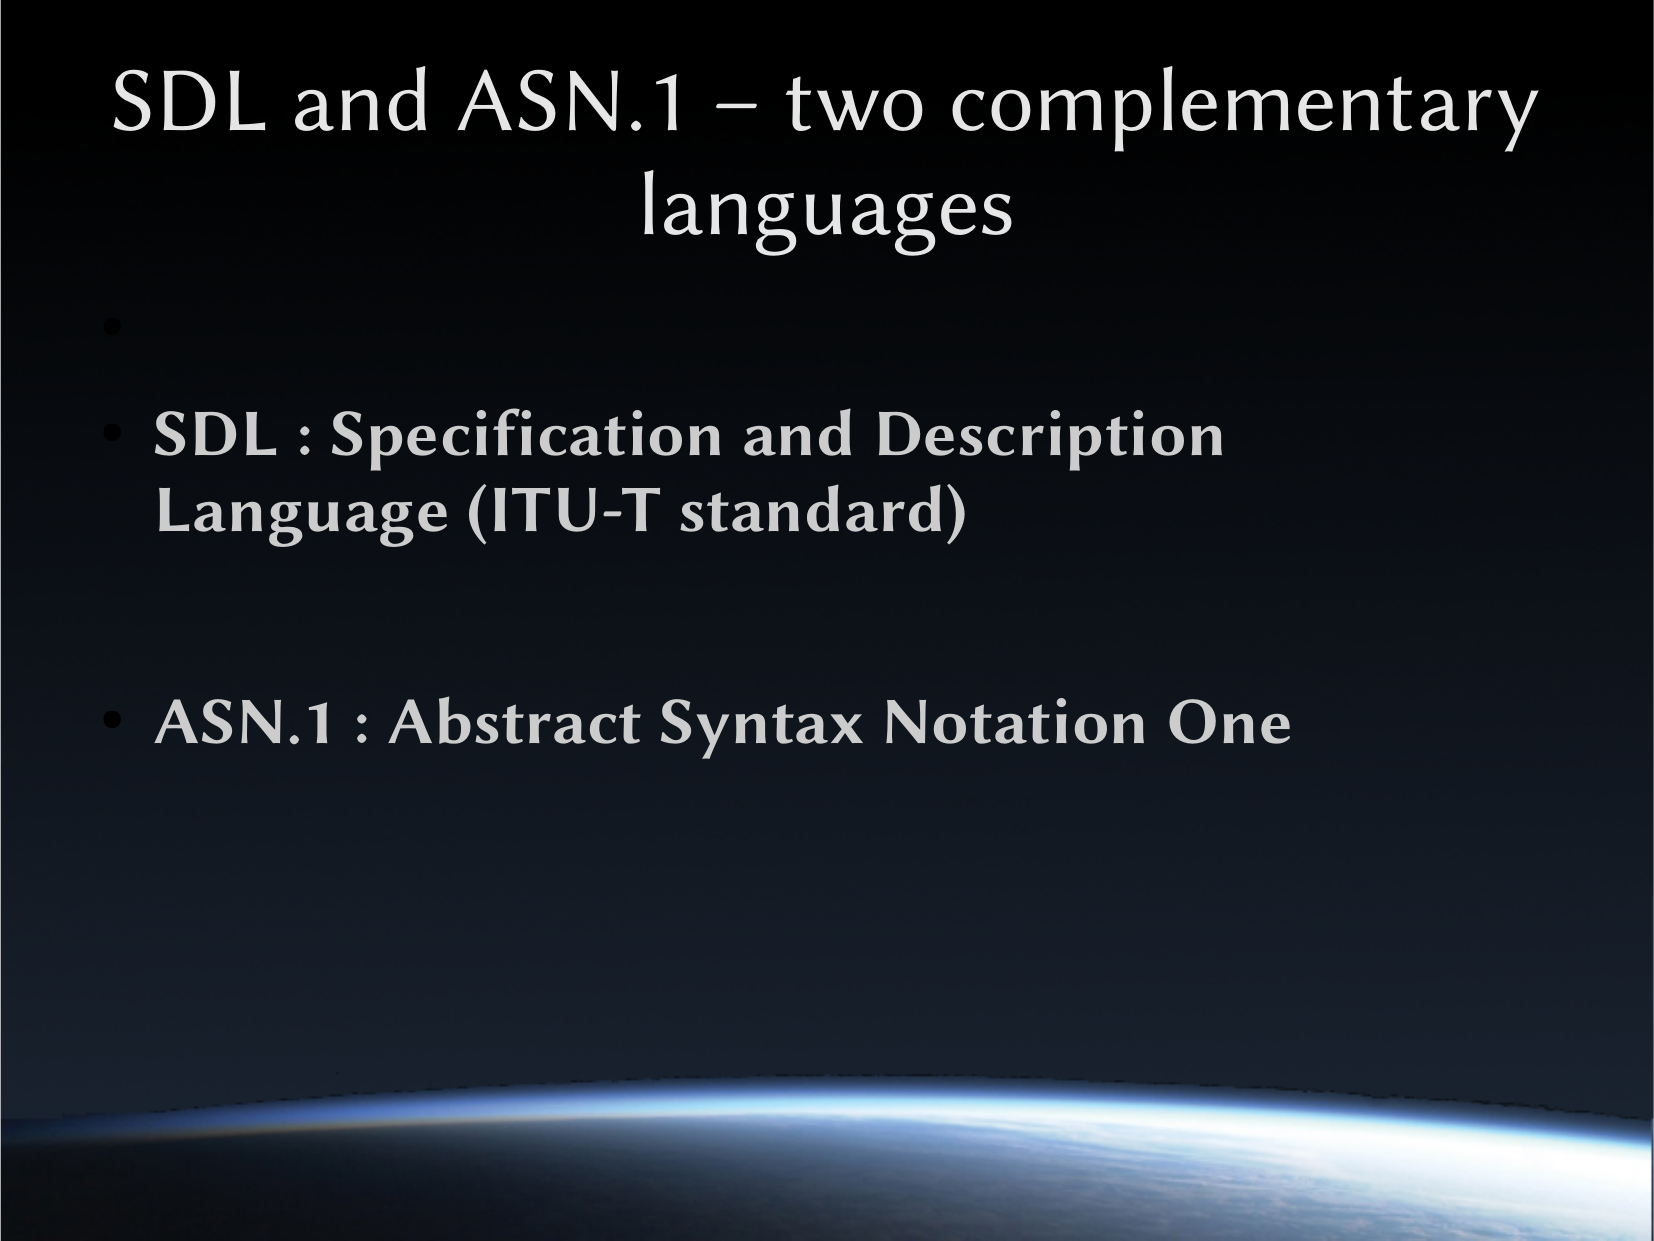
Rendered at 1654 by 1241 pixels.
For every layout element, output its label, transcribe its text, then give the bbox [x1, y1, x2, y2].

list SDL : Specification and Description Language (ITU-T standard) ASN.1 : Abstract Syntax Notation One [82, 290, 1538, 1040]
title SDL and ASN.1 – two complementary languages [82, 47, 1571, 259]
picture [0, 0, 1654, 1241]
